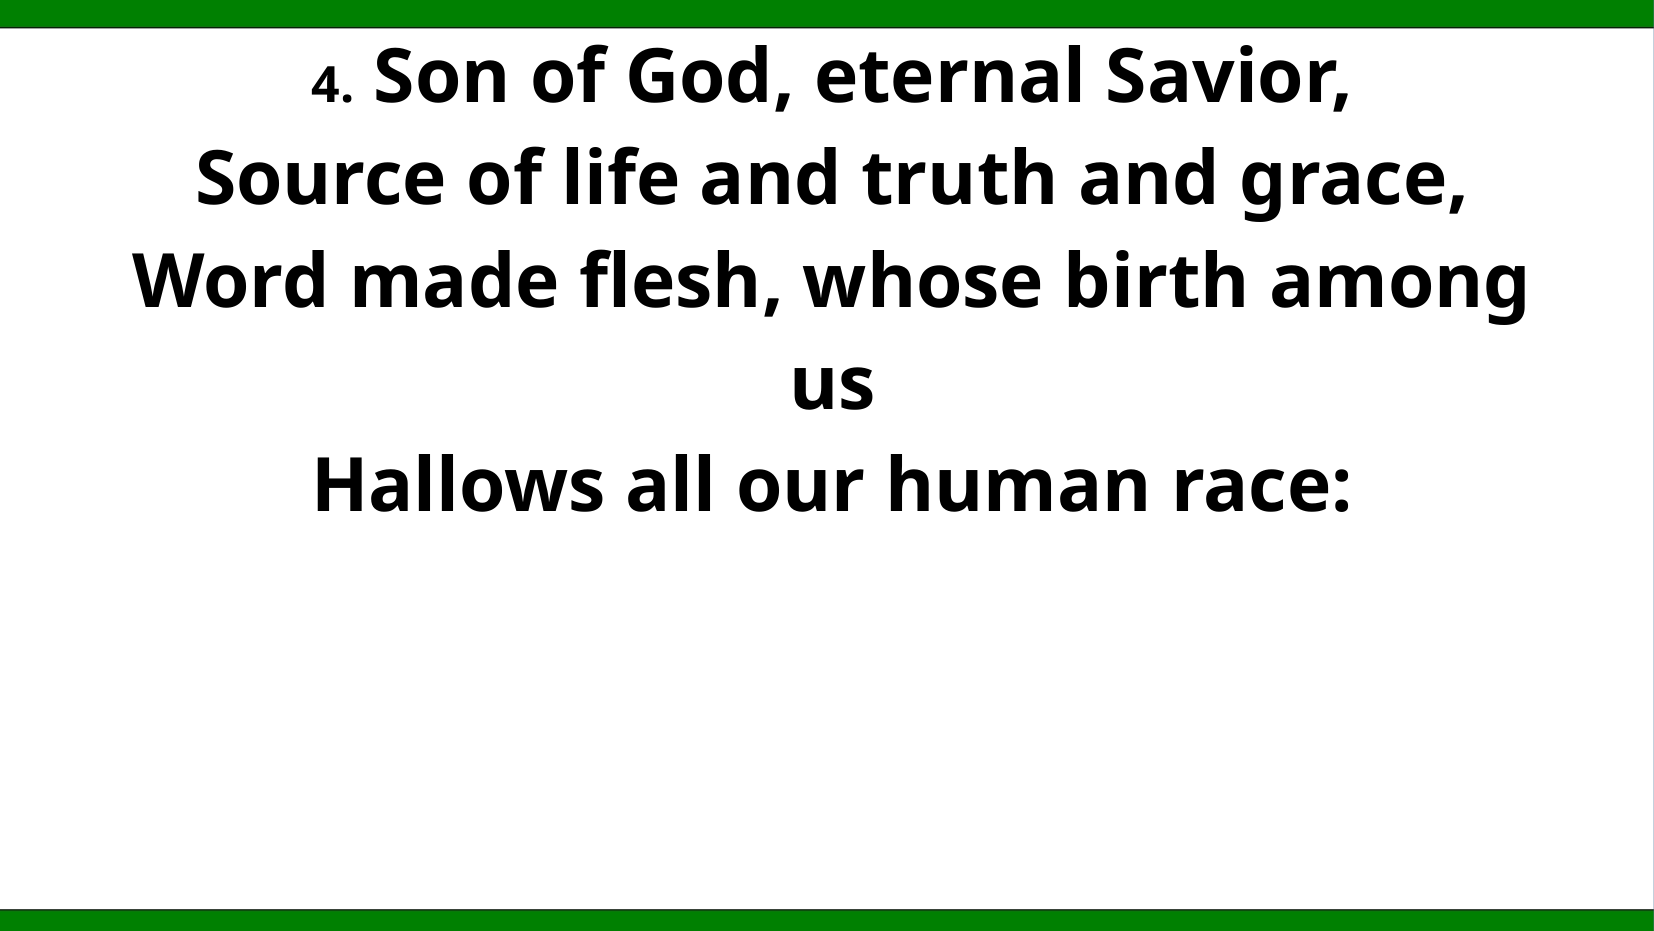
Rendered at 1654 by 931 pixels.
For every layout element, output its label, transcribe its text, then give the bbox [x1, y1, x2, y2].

picture [0, 0, 1654, 931]
text_box 4. Son of God, eternal Savior, Source of life and truth and grace, Word made flesh, whose birth among us Hallows all our human race: [75, 15, 1591, 430]
